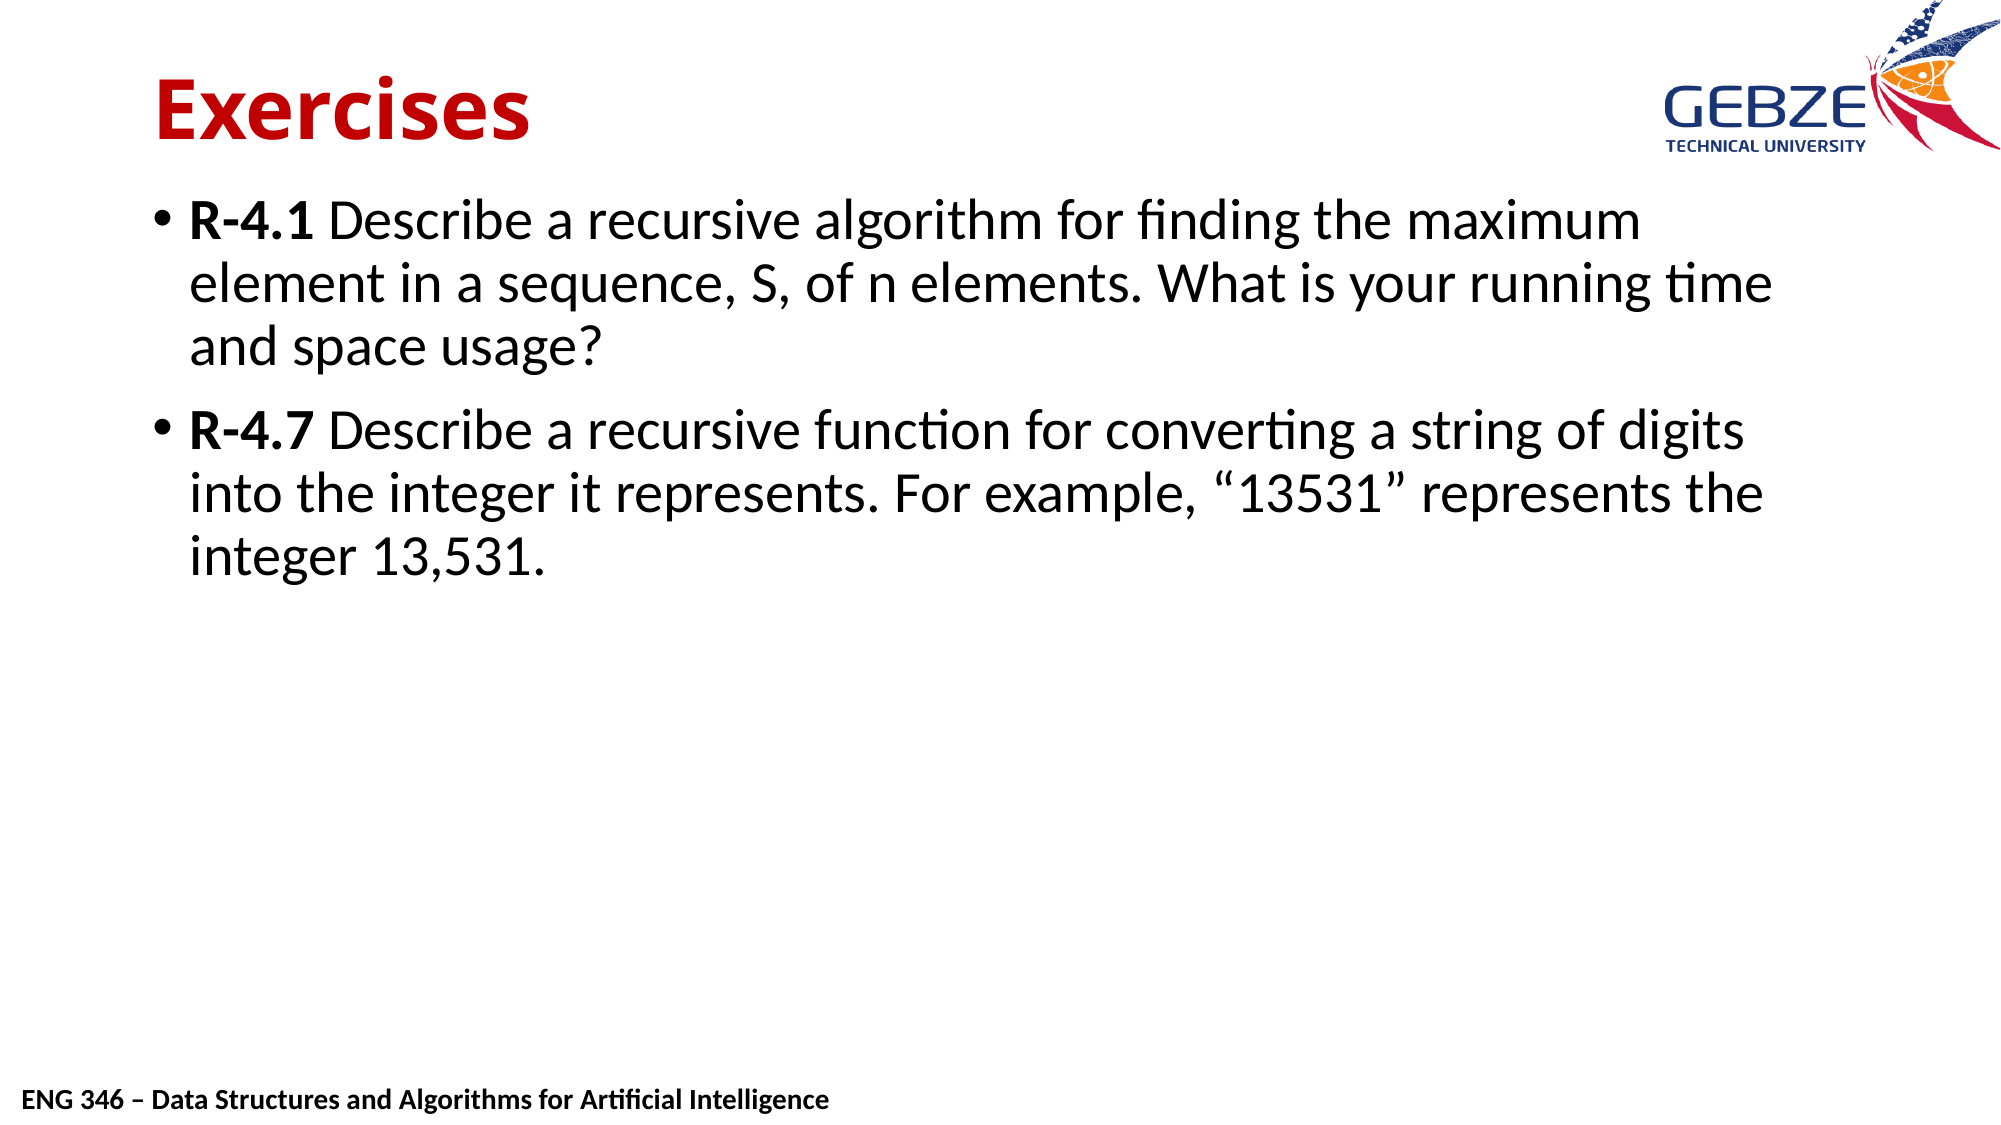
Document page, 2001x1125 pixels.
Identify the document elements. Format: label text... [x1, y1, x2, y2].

picture [1665, 0, 2001, 152]
list R-4.1 Describe a recursive algorithm for finding the maximum element in a sequence, S, of n elements. What is your running time and space usage? R-4.7 Describe a recursive function for converting a string of digits into the integer it represents. For example, “13531” represents the integer 13,531. [137, 181, 1863, 1014]
title Exercises [137, 59, 1863, 166]
